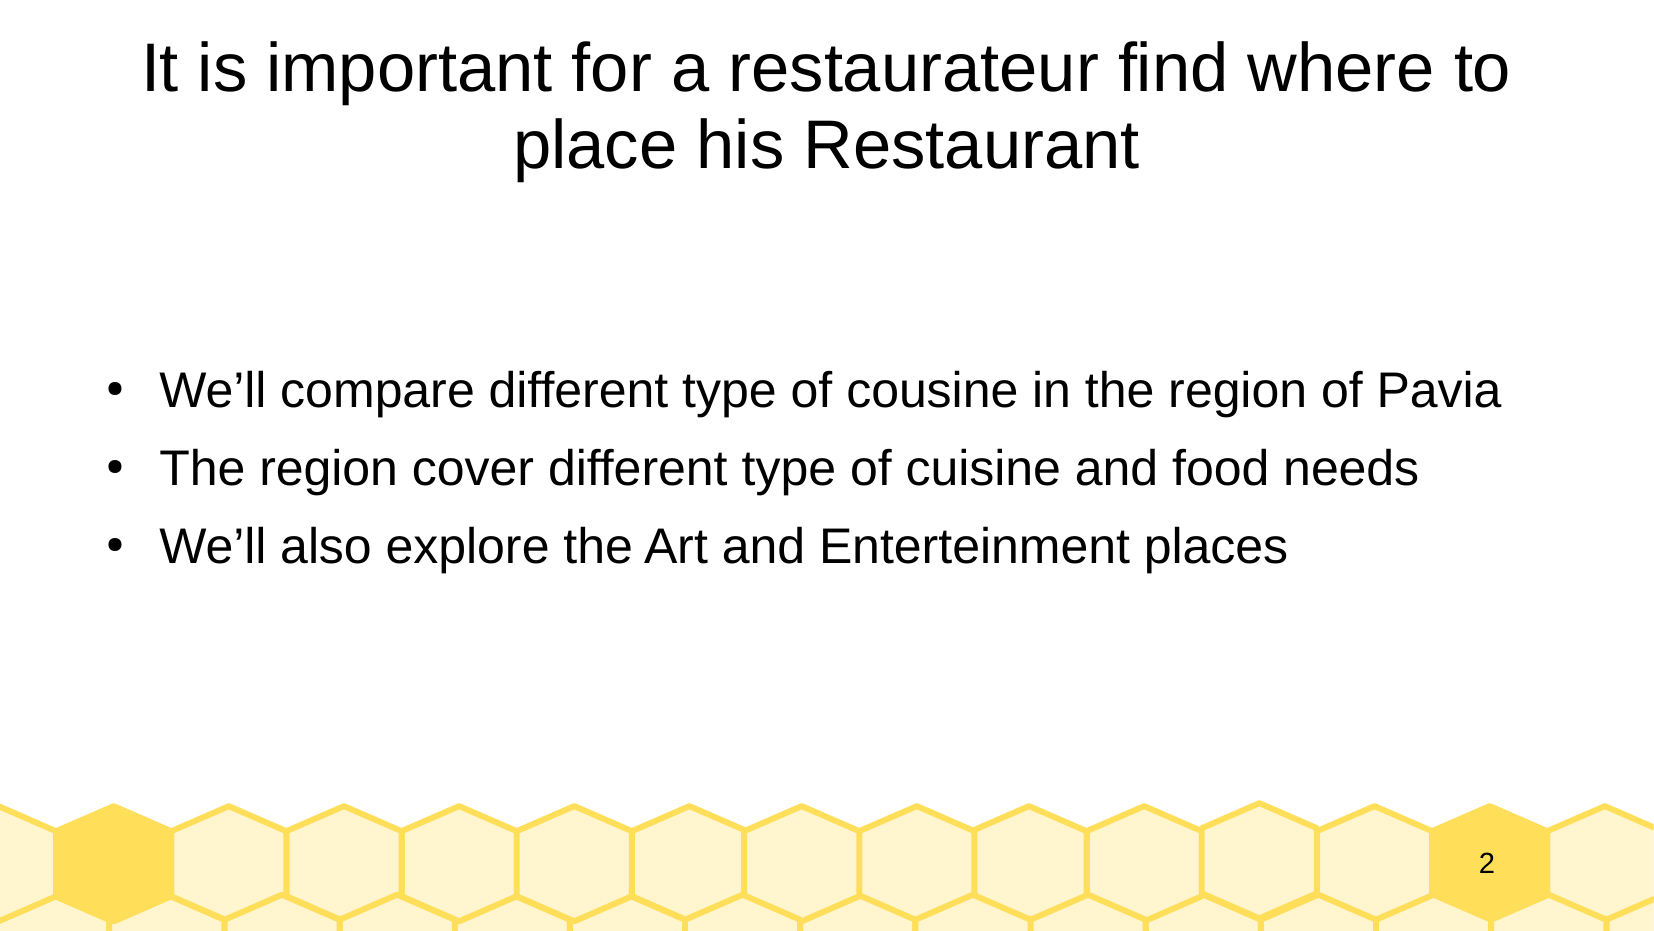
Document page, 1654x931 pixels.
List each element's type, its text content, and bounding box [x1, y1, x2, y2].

title It is important for a restaurateur find where to place his Restaurant [88, 29, 1565, 184]
list We’ll compare different type of cousine in the region of Pavia The region cover different type of cuisine and food needs We’ll also explore the Art and Enterteinment places [88, 206, 1565, 739]
